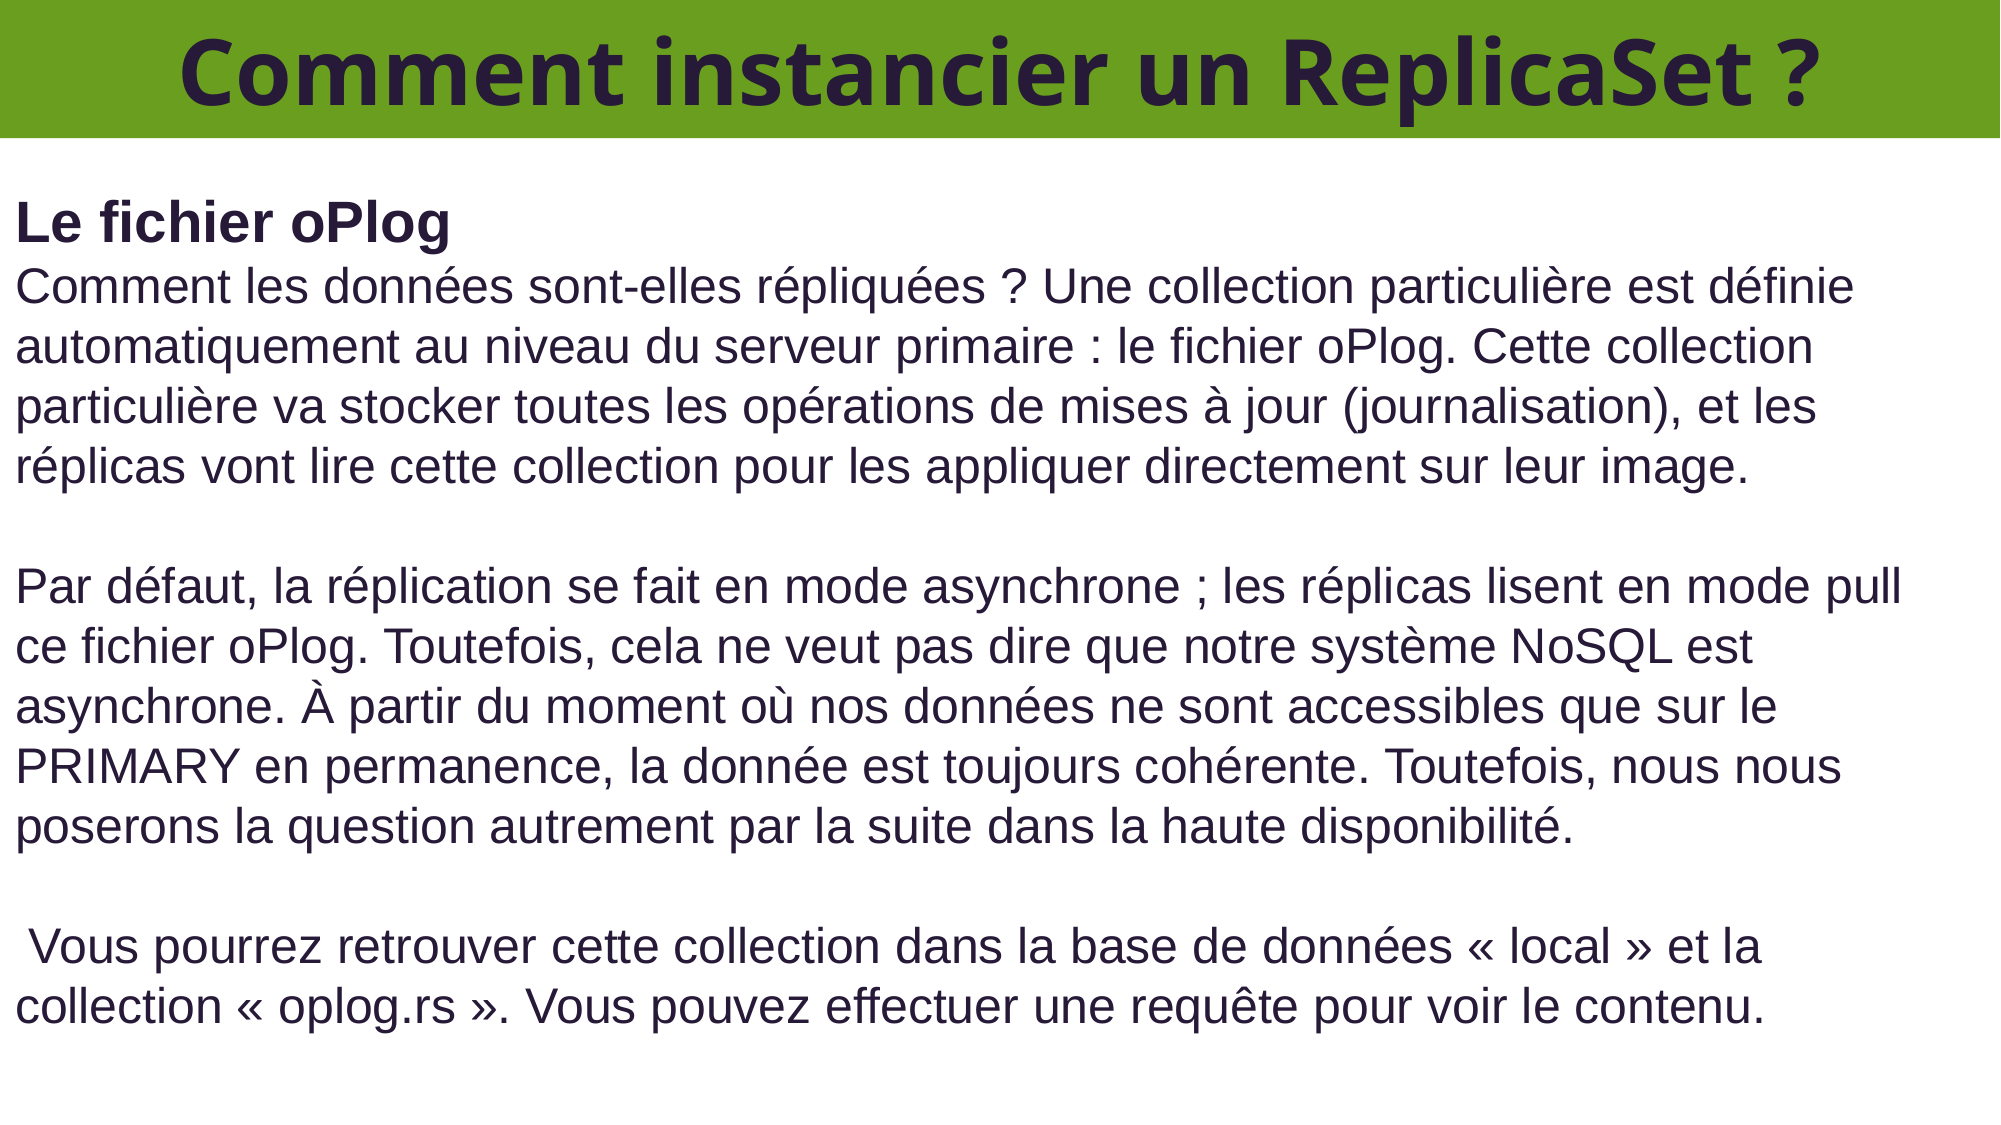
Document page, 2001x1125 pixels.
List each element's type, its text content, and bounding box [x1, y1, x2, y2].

text_box Comment instancier un ReplicaSet ? [0, 0, 2000, 139]
text_box Le fichier oPlog Comment les données sont-elles répliquées ? Une collection particulière est définie automatiquement au niveau du serveur primaire : le fichier oPlog. Cette collection particulière va stocker toutes les opérations de mises à jour (journalisation), et les réplicas vont lire cette collection pour les appliquer directement sur leur image. Par défaut, la réplication se fait en mode asynchrone ; les réplicas lisent en mode pull ce fichier oPlog. Toutefois, cela ne veut pas dire que notre système NoSQL est asynchrone. À partir du moment où nos données ne sont accessibles que sur le PRIMARY en permanence, la donnée est toujours cohérente. Toutefois, nous nous poserons la question autrement par la suite dans la haute disponibilité. Vous pourrez retrouver cette collection dans la base de données « local » et la collection « oplog.rs ». Vous pouvez effectuer une requête pour voir le contenu. [0, 176, 1986, 1050]
text_box [0, 139, 2000, 1125]
